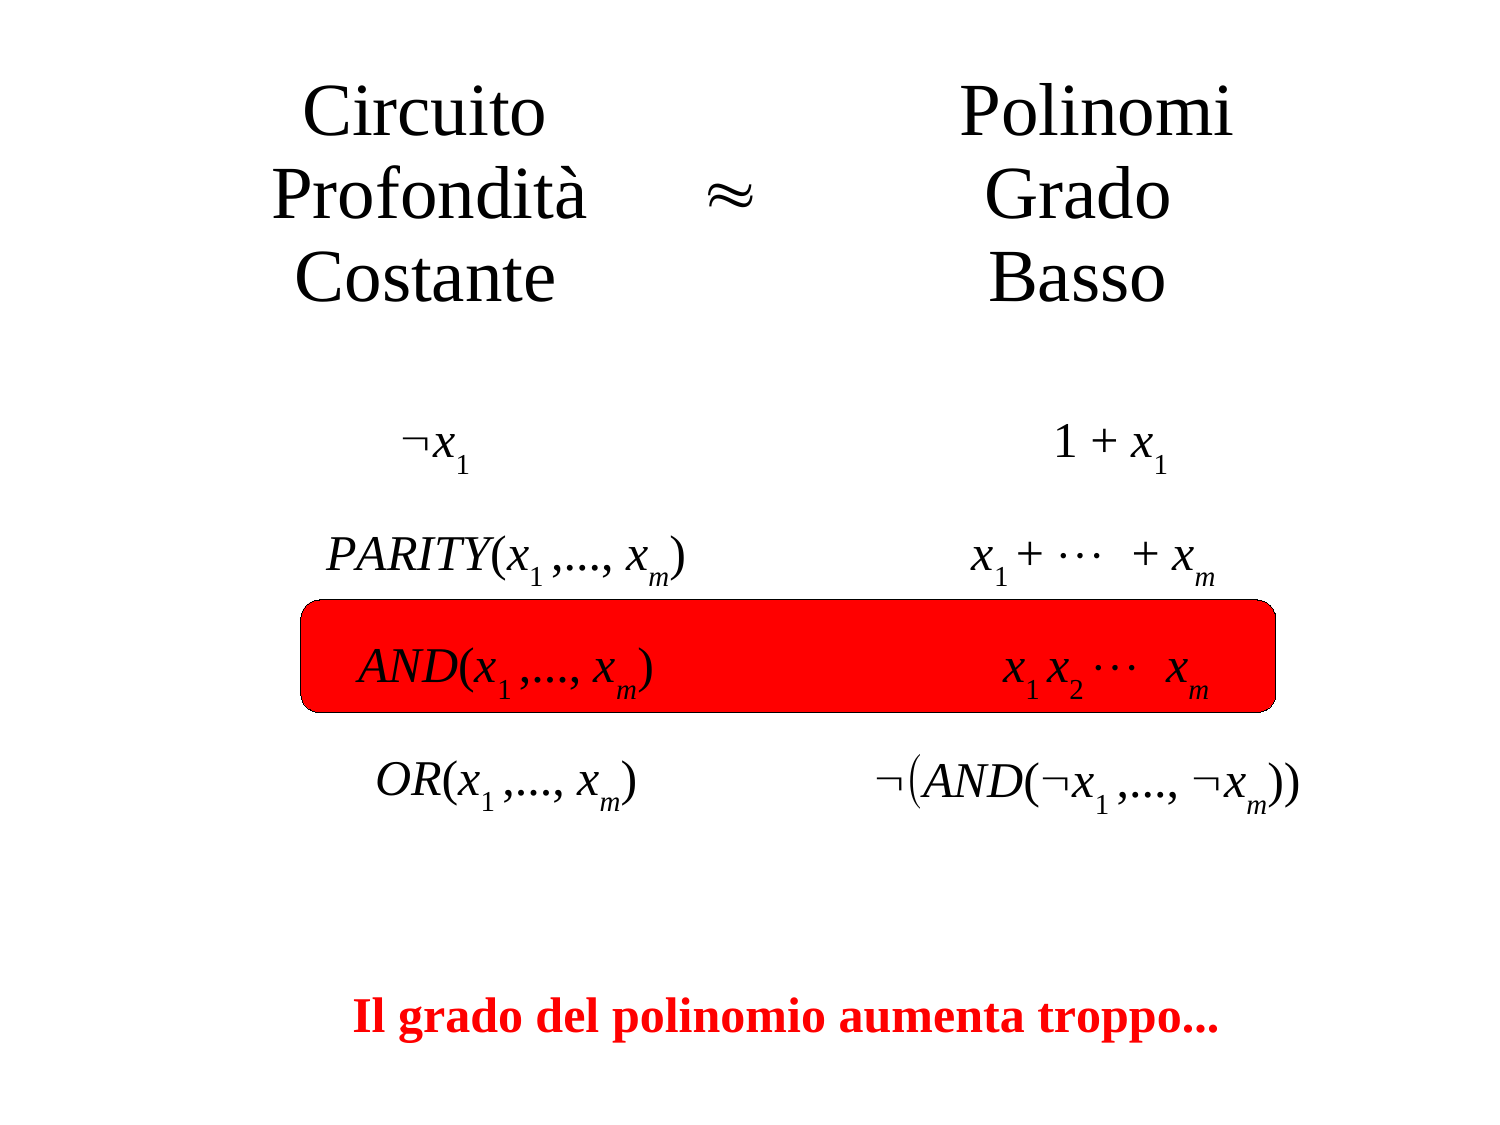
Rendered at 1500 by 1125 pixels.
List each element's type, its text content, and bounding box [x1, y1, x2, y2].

text_box 1 + x1 [908, 400, 1313, 488]
text_box x1 x2 ⋯ xm [975, 625, 1238, 740]
title Circuito Polinomi Profondità ≈ Grado Costante Basso [112, 69, 1387, 319]
text_box x1 + ⋯ + xm [937, 512, 1238, 601]
text_box ¬(AND(¬x1 ,..., ¬xm)) [825, 740, 1351, 828]
text_box Il grado del polinomio aumenta troppo... [337, 975, 1276, 1050]
text_box OR(x1 ,..., xm) [187, 737, 826, 826]
text_box AND(x1 ,..., xm) [187, 625, 826, 737]
text_box [300, 599, 1276, 713]
text_box ¬x1 [233, 400, 638, 488]
text_box PARITY(x1 ,..., xm) [187, 512, 826, 601]
